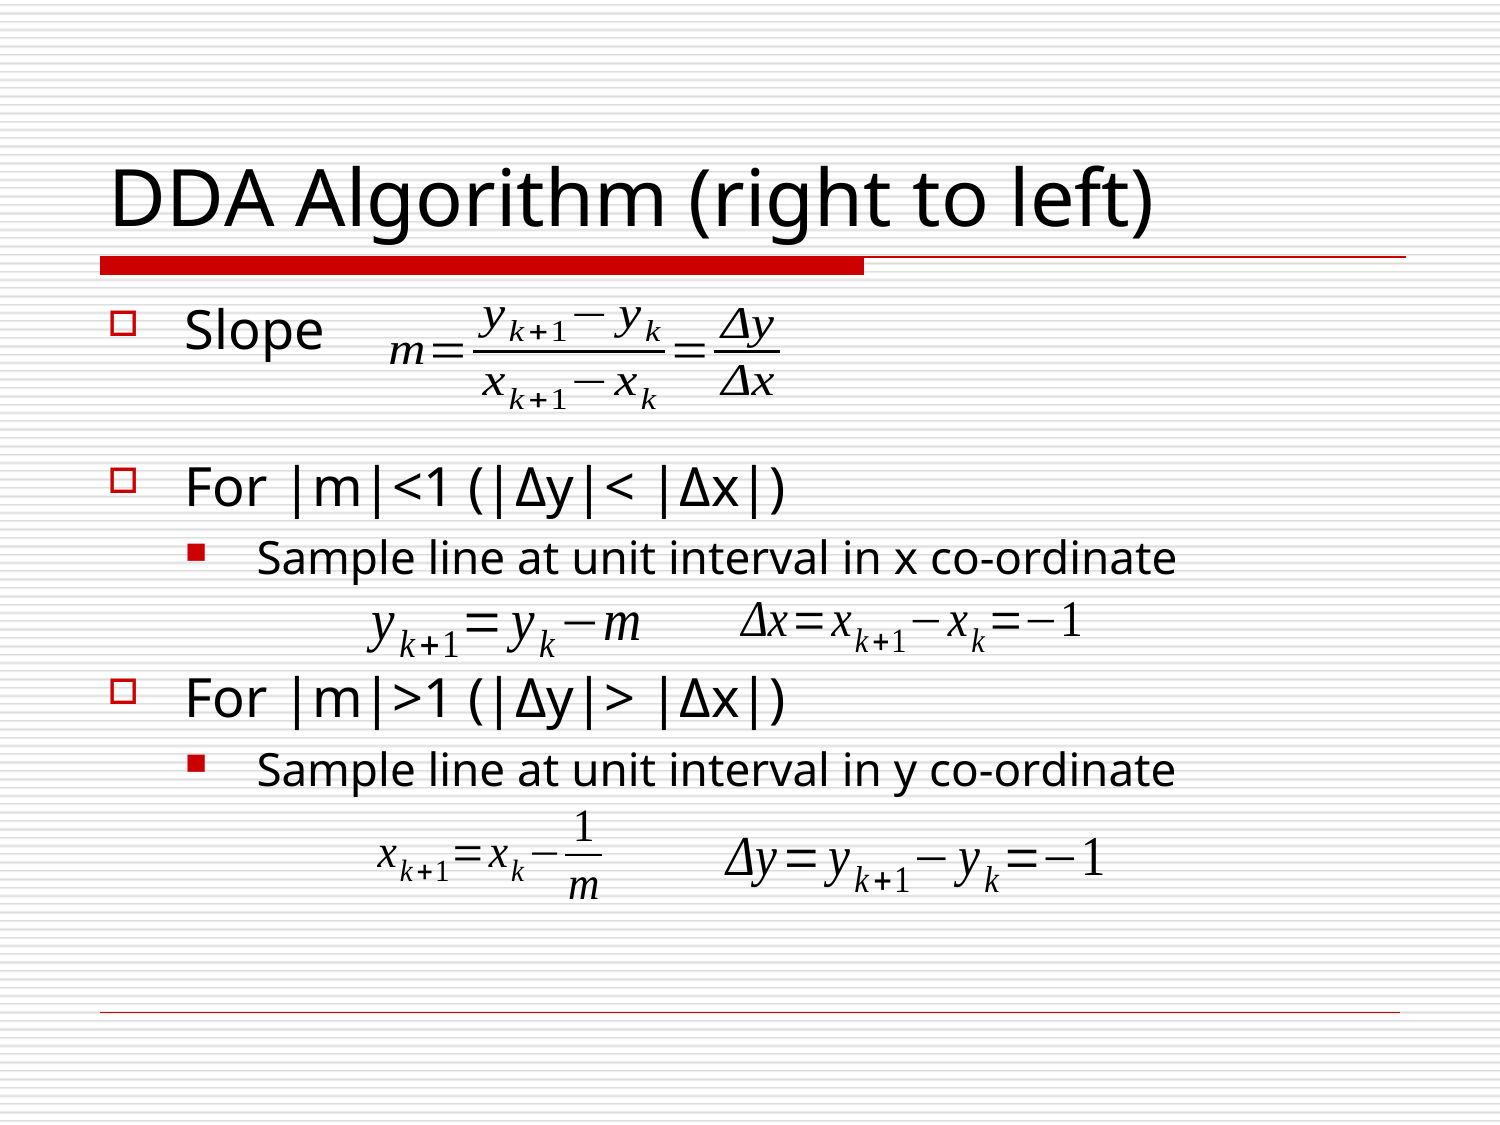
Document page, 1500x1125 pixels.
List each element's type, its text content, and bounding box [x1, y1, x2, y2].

chart [722, 825, 1111, 901]
title DDA Algorithm (right to left) [94, 50, 1407, 250]
picture [0, 0, 1500, 1125]
chart [737, 590, 1088, 660]
chart [375, 800, 609, 910]
chart [387, 287, 788, 416]
list Slope For |m|<1 (|Δy|< |Δx|) Sample line at unit interval in x co-ordinate For |m|>1 (|Δy|> |Δx|) Sample line at unit interval in y co-ordinate [92, 287, 1413, 988]
chart [364, 587, 648, 666]
